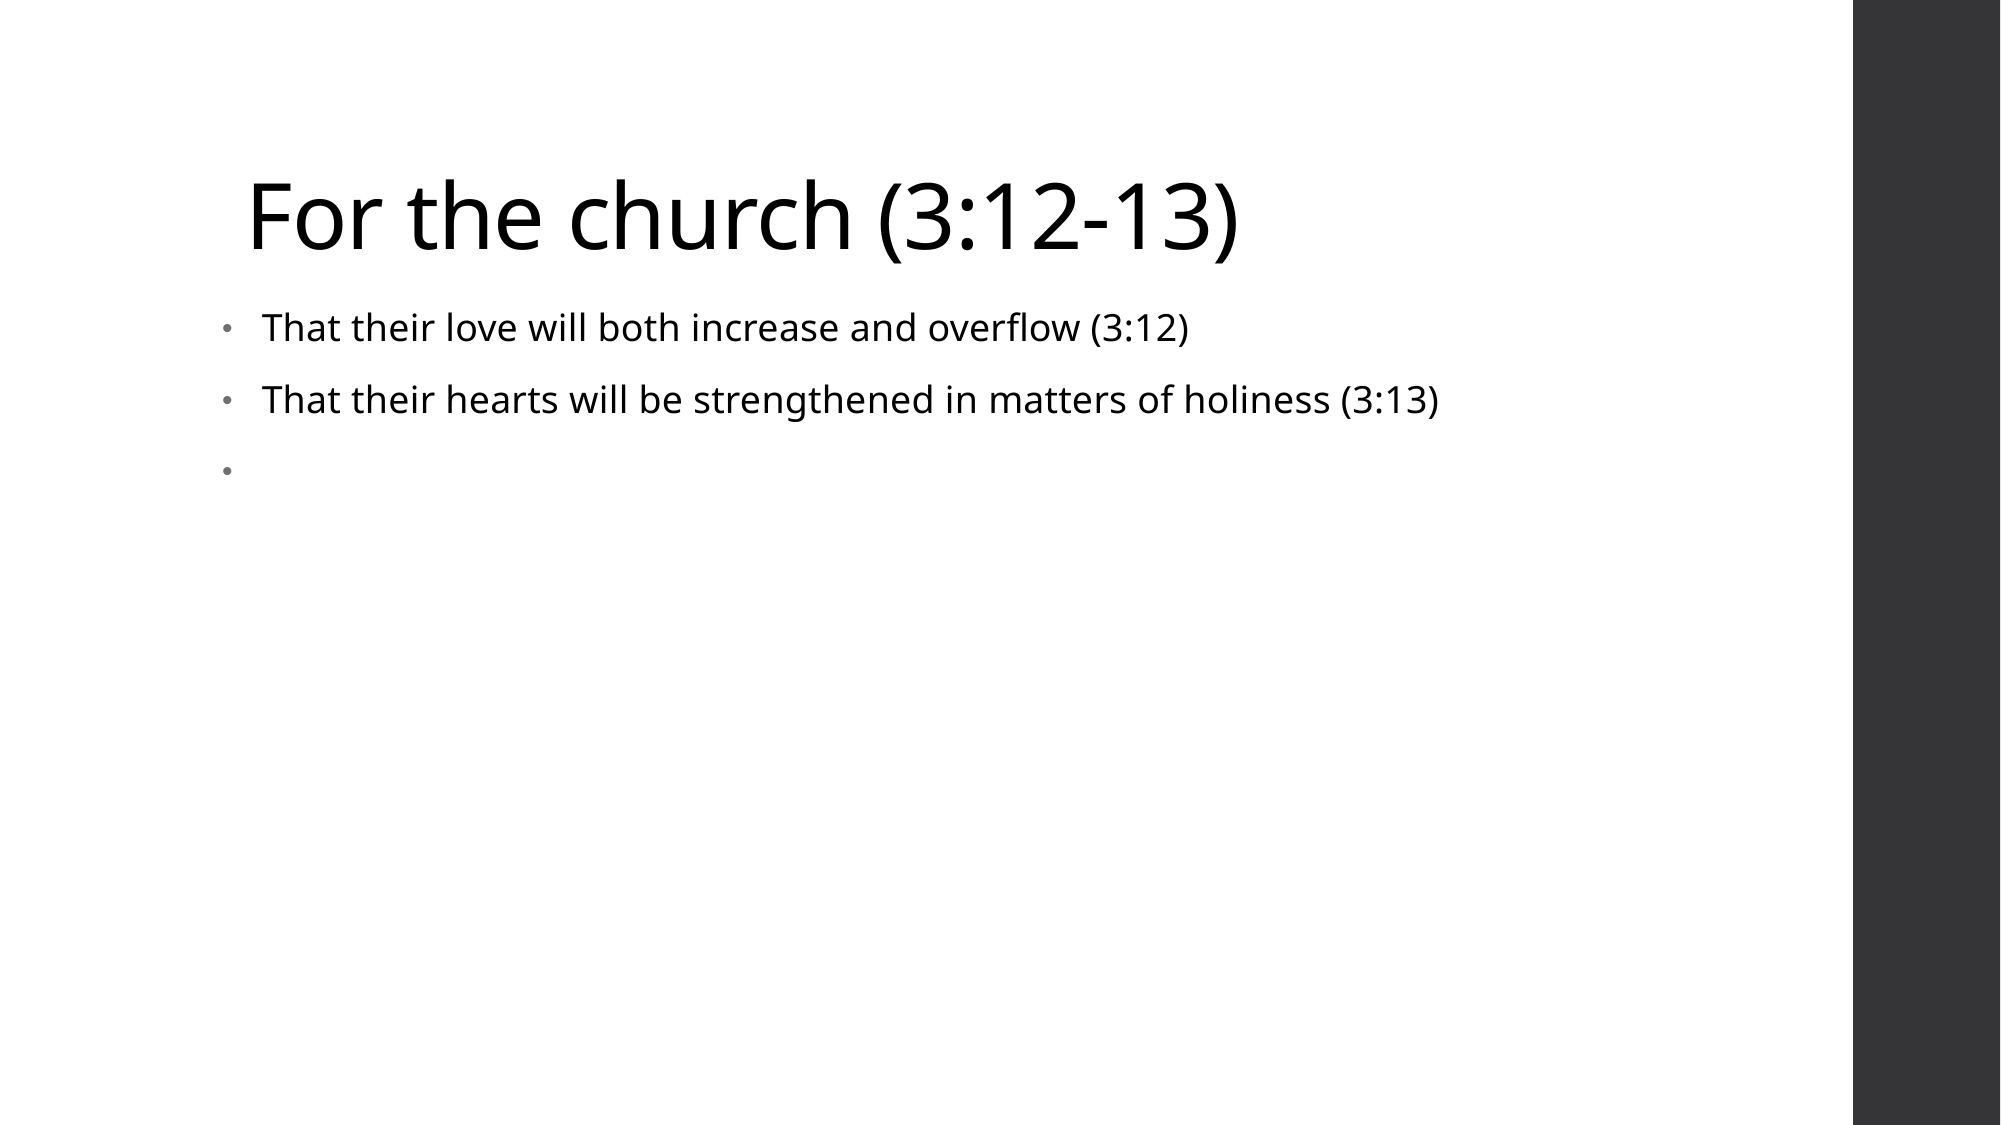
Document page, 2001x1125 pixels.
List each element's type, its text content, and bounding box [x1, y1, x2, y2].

title For the church (3:12-13) [206, 60, 1797, 278]
list That their love will both increase and overflow (3:12) That their hearts will be strengthened in matters of holiness (3:13) [206, 299, 1617, 1014]
